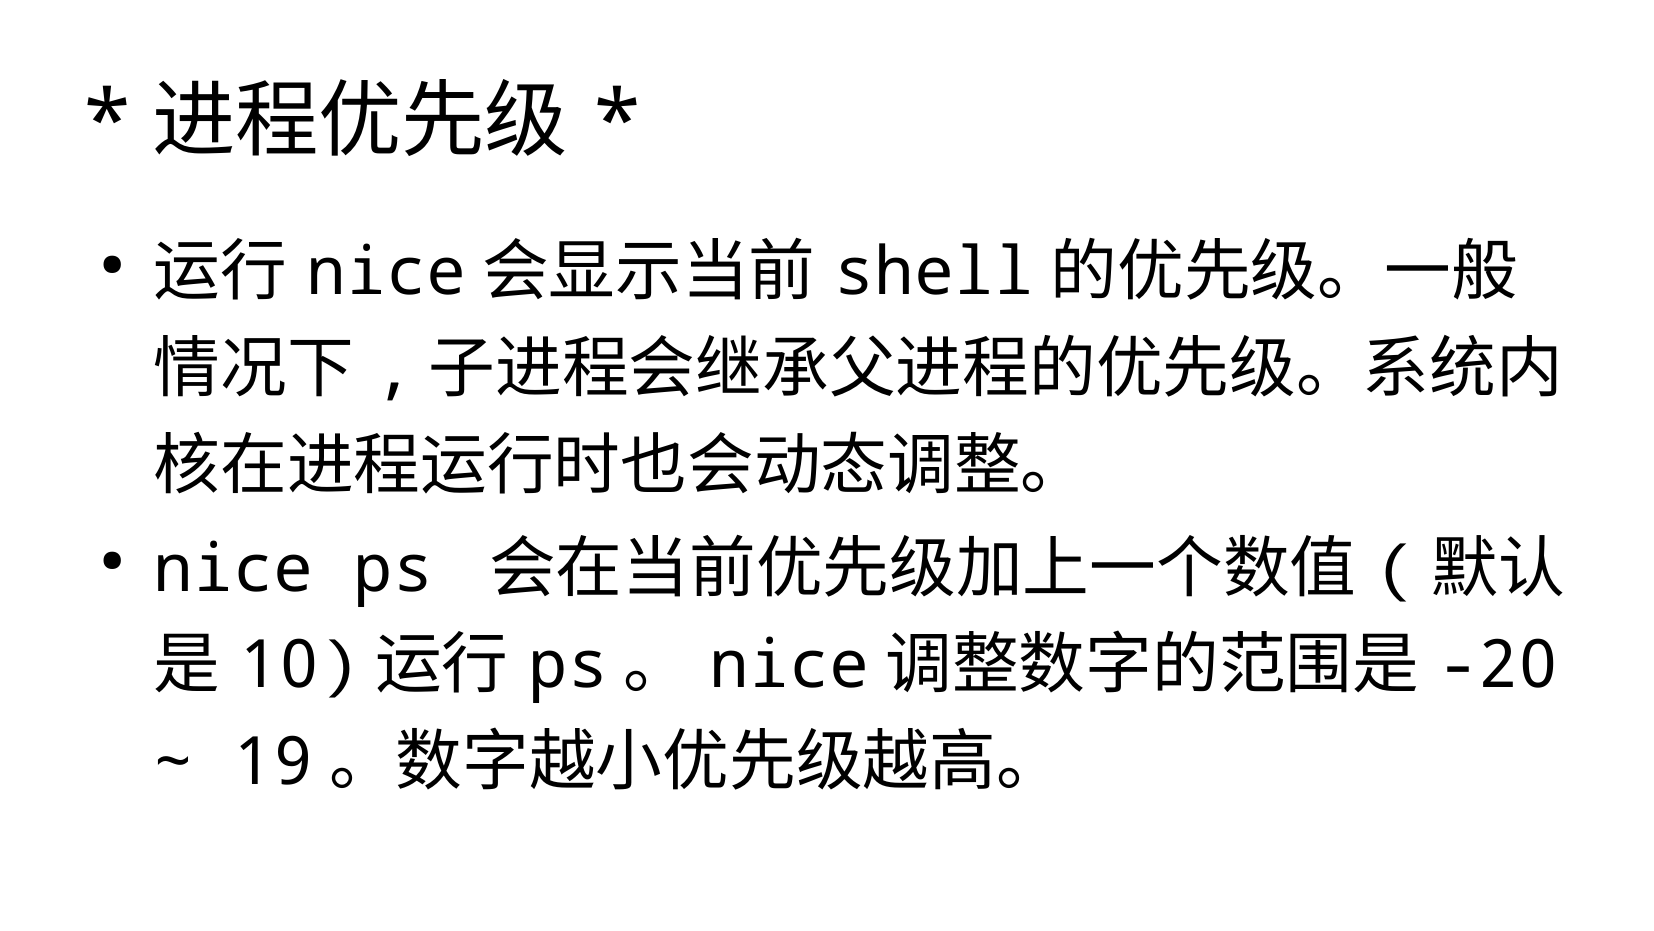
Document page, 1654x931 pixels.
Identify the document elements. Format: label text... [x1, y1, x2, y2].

list 运行nice会显示当前shell的优先级。一般情况下,子进程会继承父进程的优先级。系统内核在进程运行时也会动态调整。 nice ps 会在当前优先级加上一个数值(默认是10)运行ps。nice调整数字的范围是-20 ~ 19。数字越小优先级越高。 [82, 217, 1571, 886]
title *进程优先级* [82, 37, 1571, 189]
